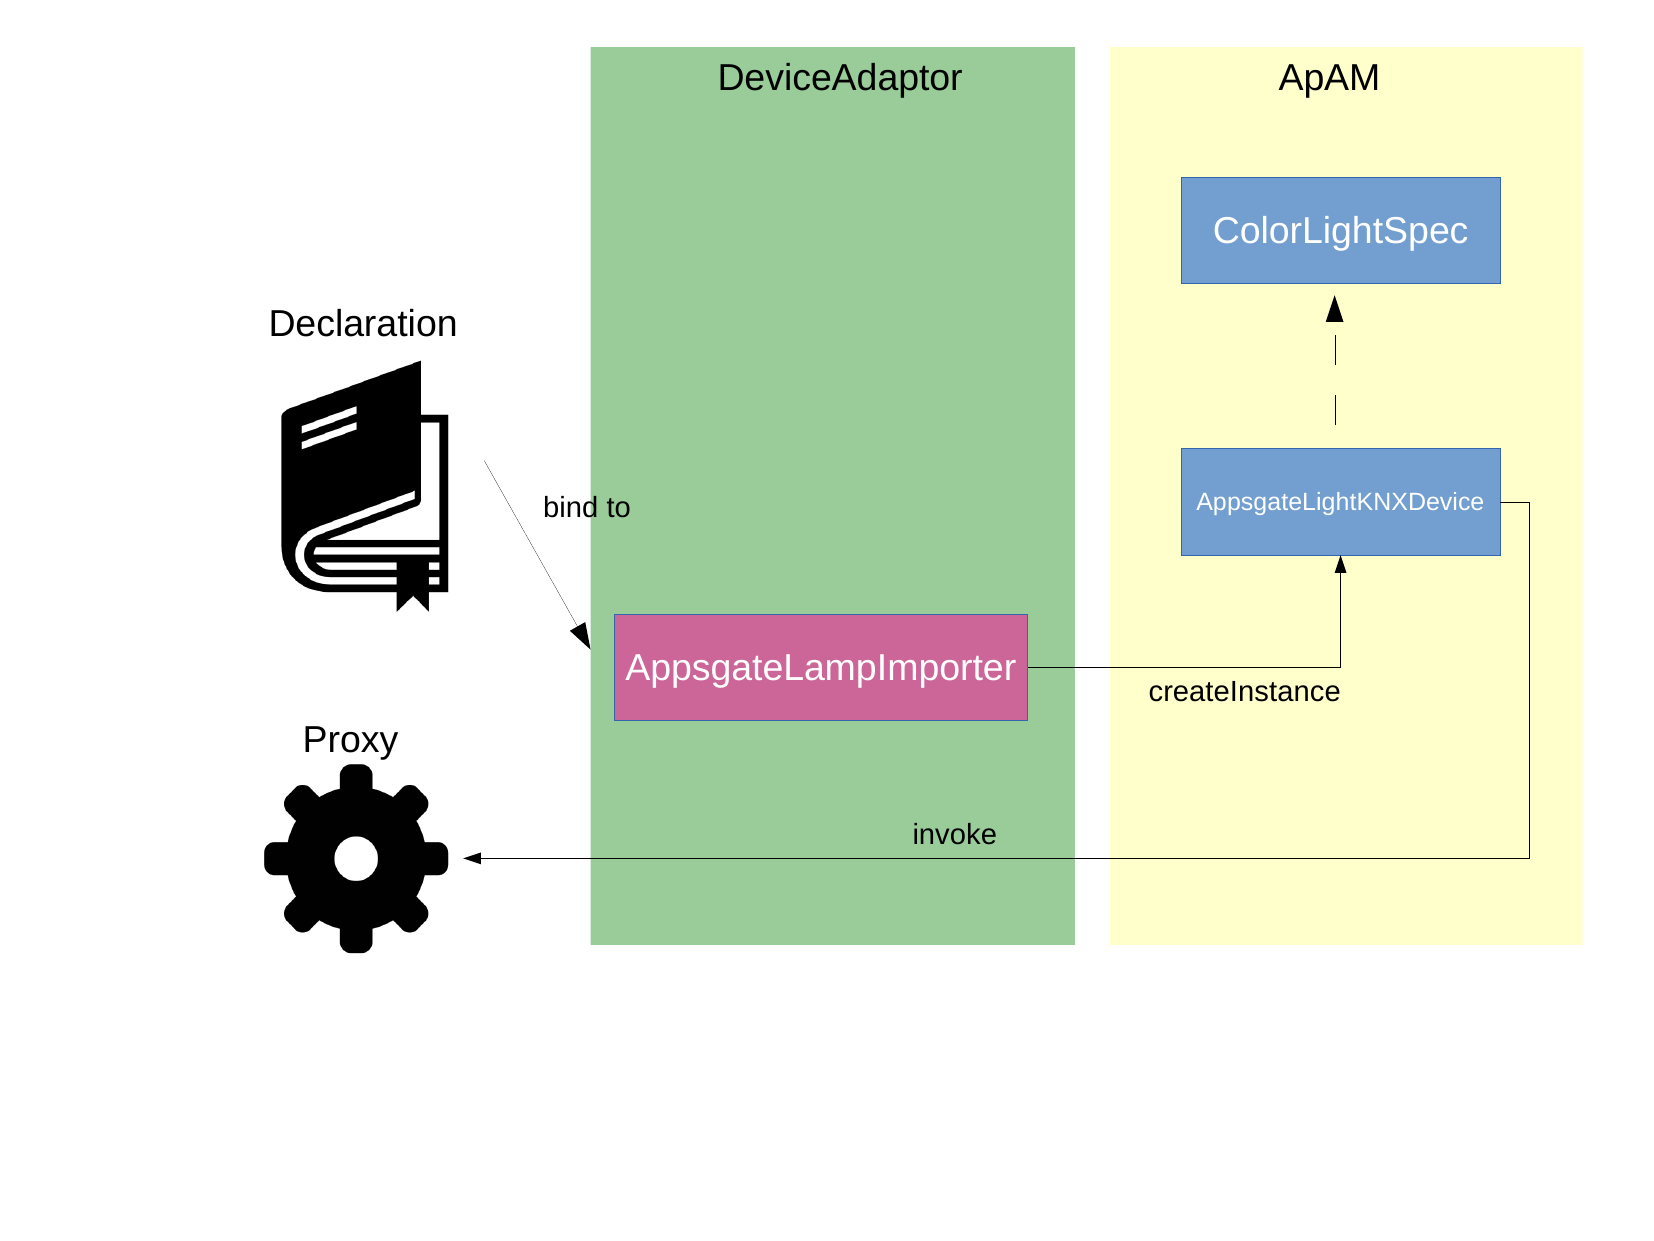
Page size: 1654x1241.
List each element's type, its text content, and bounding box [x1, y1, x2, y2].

text_box AppsgateLightKNXDevice [1181, 448, 1501, 556]
text_box Proxy [288, 710, 414, 768]
text_box Declaration [253, 295, 473, 353]
text_box ColorLightSpec [1181, 177, 1501, 284]
text_box [590, 47, 1075, 858]
text_box ApAM [1263, 49, 1396, 107]
picture [200, 346, 529, 626]
text_box [590, 859, 1075, 945]
text_box [1110, 503, 1529, 858]
picture [248, 748, 464, 969]
text_box [1110, 47, 1583, 945]
text_box AppsgateLampImporter [614, 614, 1028, 721]
text_box bind to [528, 483, 671, 532]
text_box invoke [897, 810, 1134, 859]
text_box createInstance [1133, 667, 1371, 715]
text_box DeviceAdaptor [702, 49, 978, 107]
